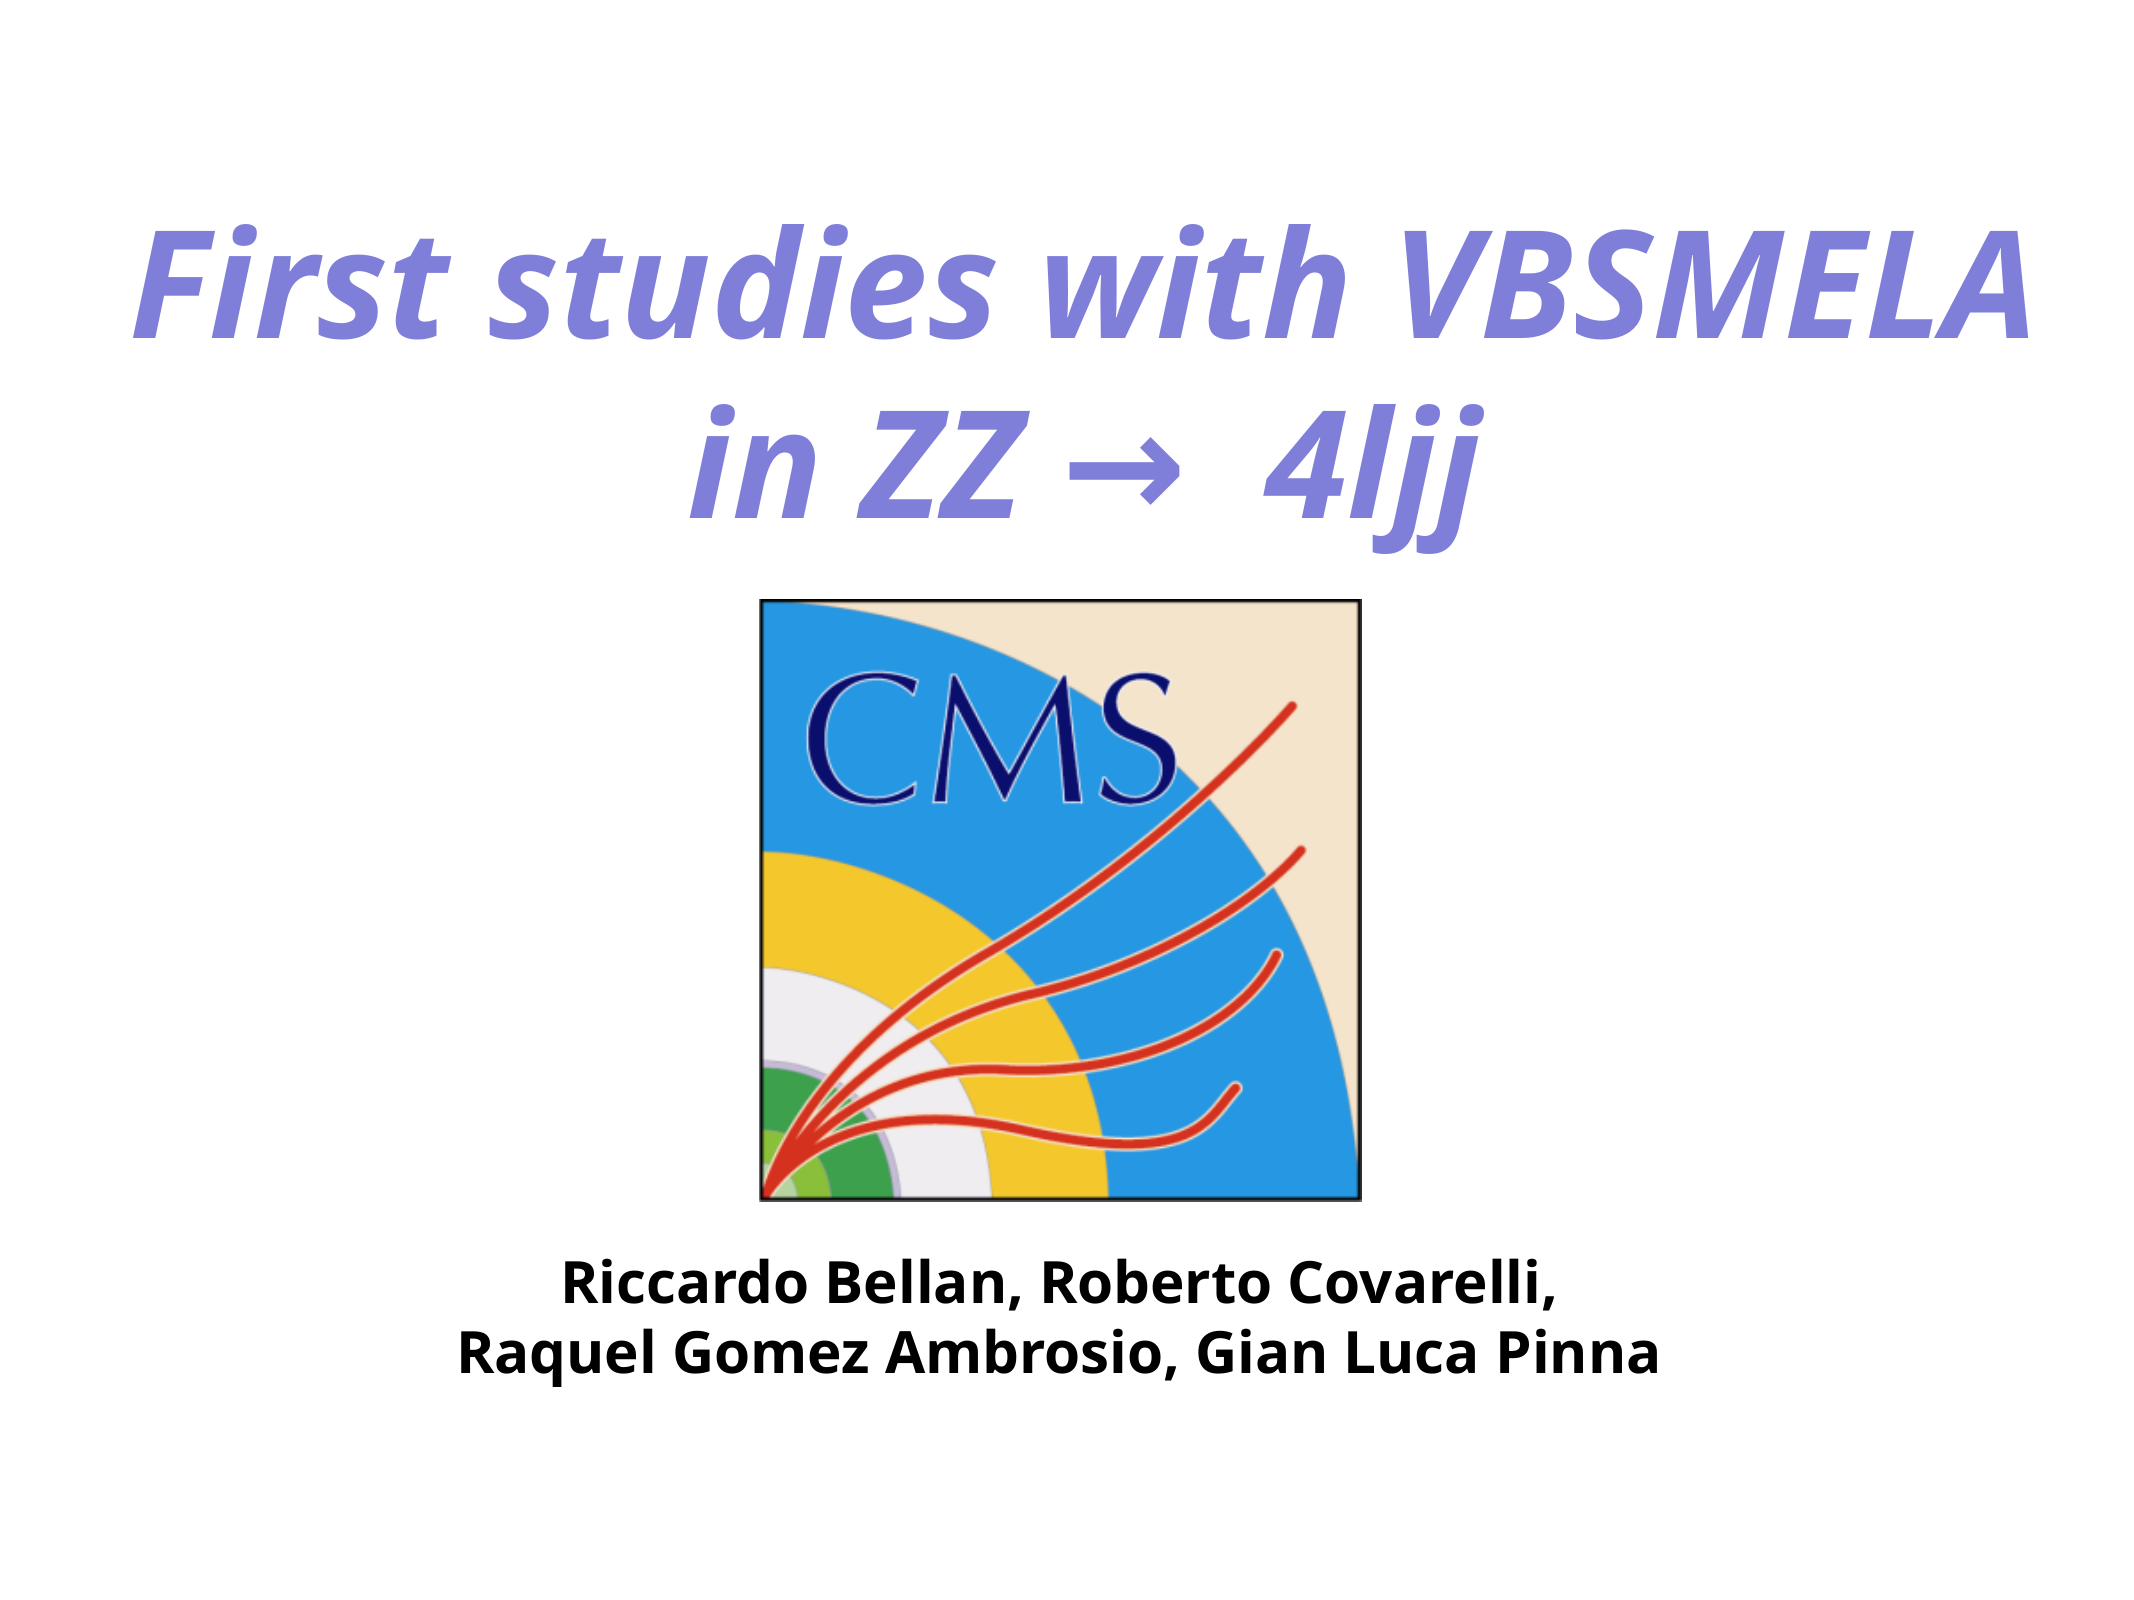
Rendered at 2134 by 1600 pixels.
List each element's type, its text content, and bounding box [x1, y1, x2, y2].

list Riccardo Bellan, Roberto Covarelli, Raquel Gomez Ambrosio, Gian Luca Pinna [208, 1237, 1925, 1419]
title First studies with VBSMELA in ZZ → 4ljj [109, 140, 2059, 682]
picture [759, 599, 1362, 1202]
